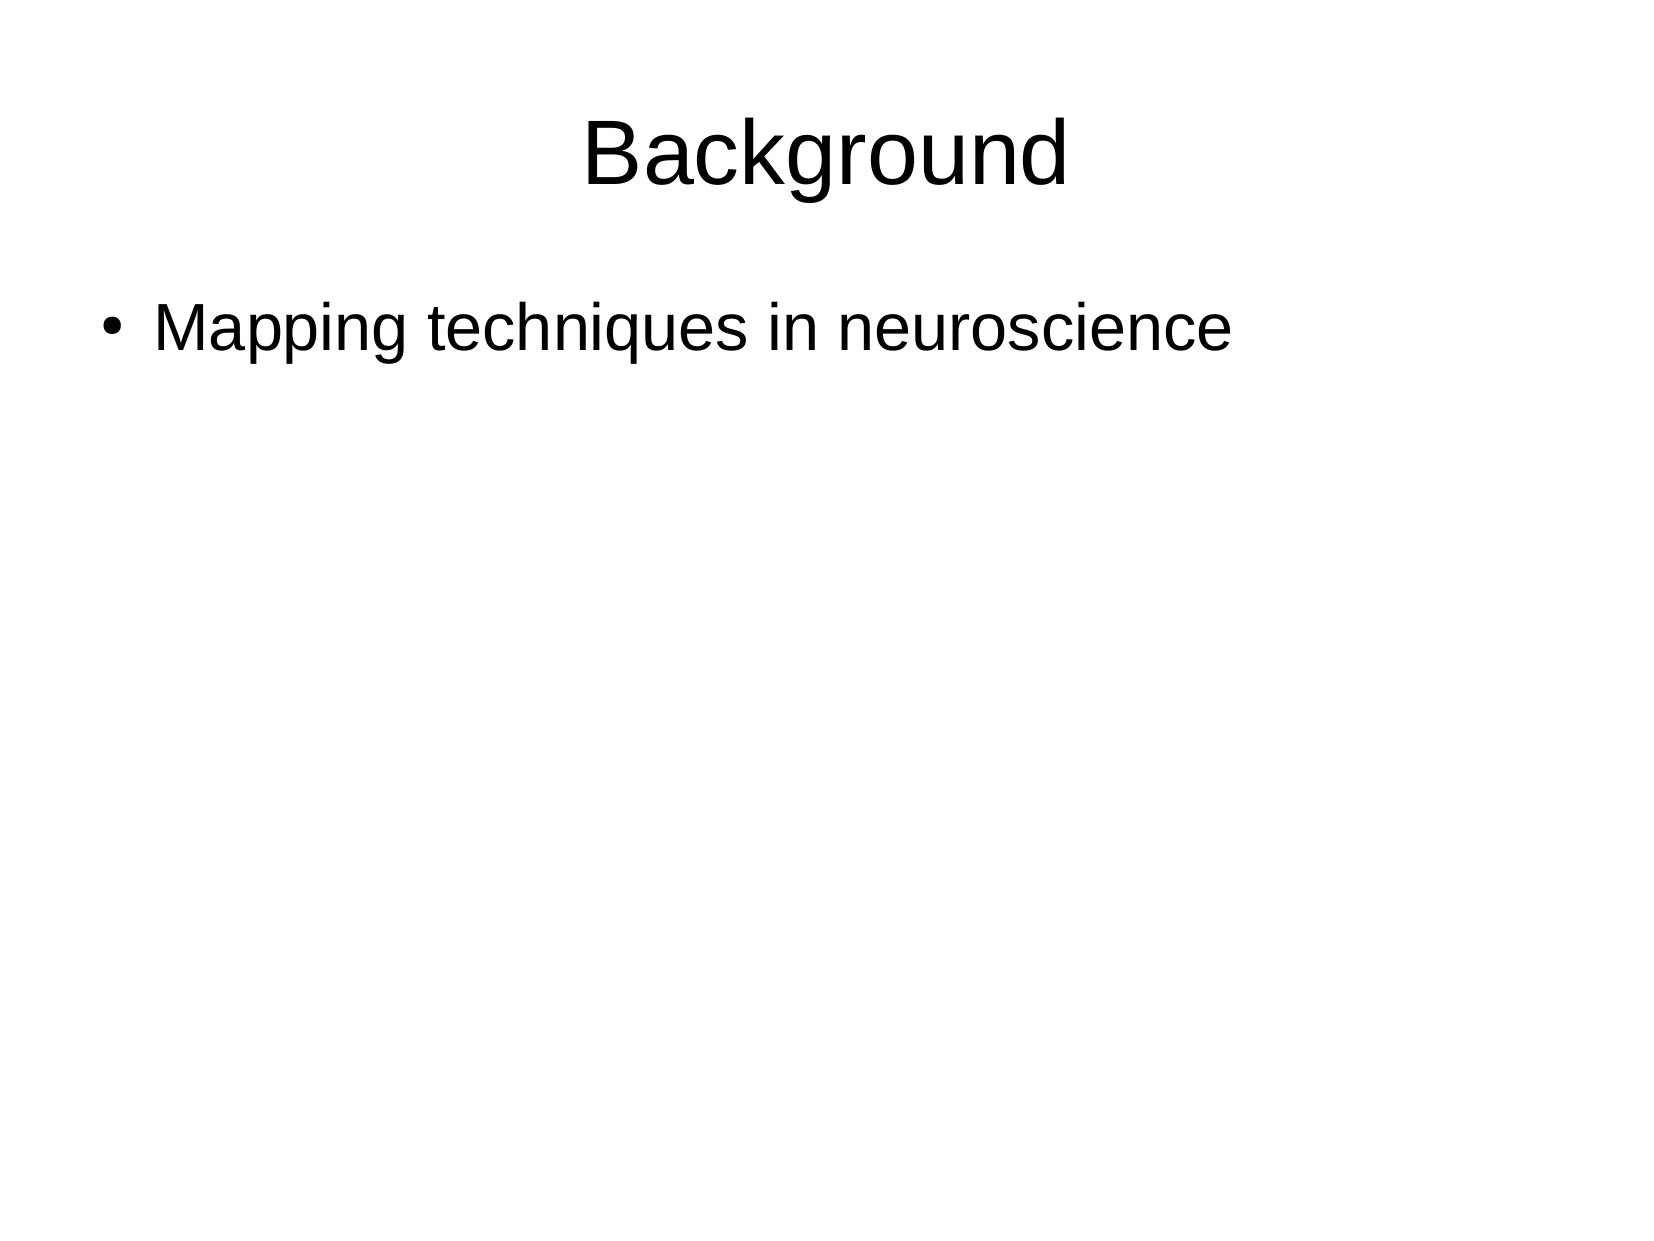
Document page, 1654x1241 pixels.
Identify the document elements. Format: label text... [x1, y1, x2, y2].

list Mapping techniques in neuroscience [82, 290, 1571, 1010]
title Background [82, 49, 1571, 257]
